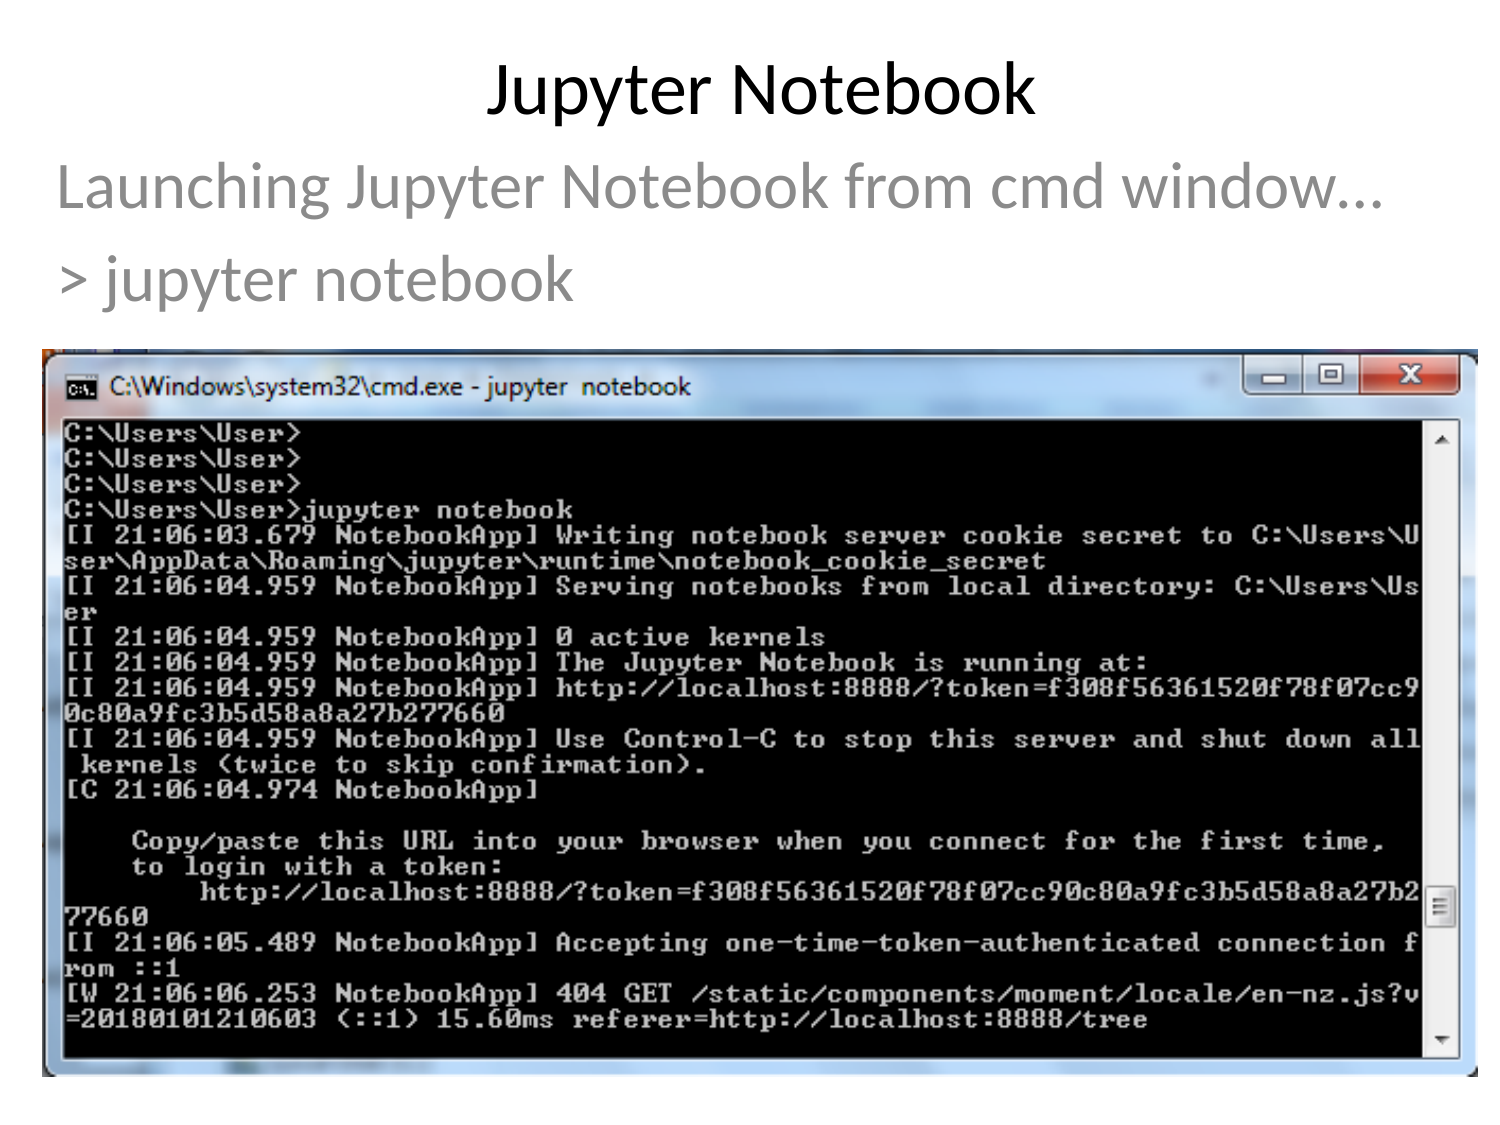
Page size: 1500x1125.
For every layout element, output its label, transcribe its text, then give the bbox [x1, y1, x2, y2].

title Jupyter Notebook [123, 30, 1399, 134]
picture [42, 349, 1478, 1077]
text_box Launching Jupyter Notebook from cmd window… > jupyter notebook [41, 134, 1436, 327]
